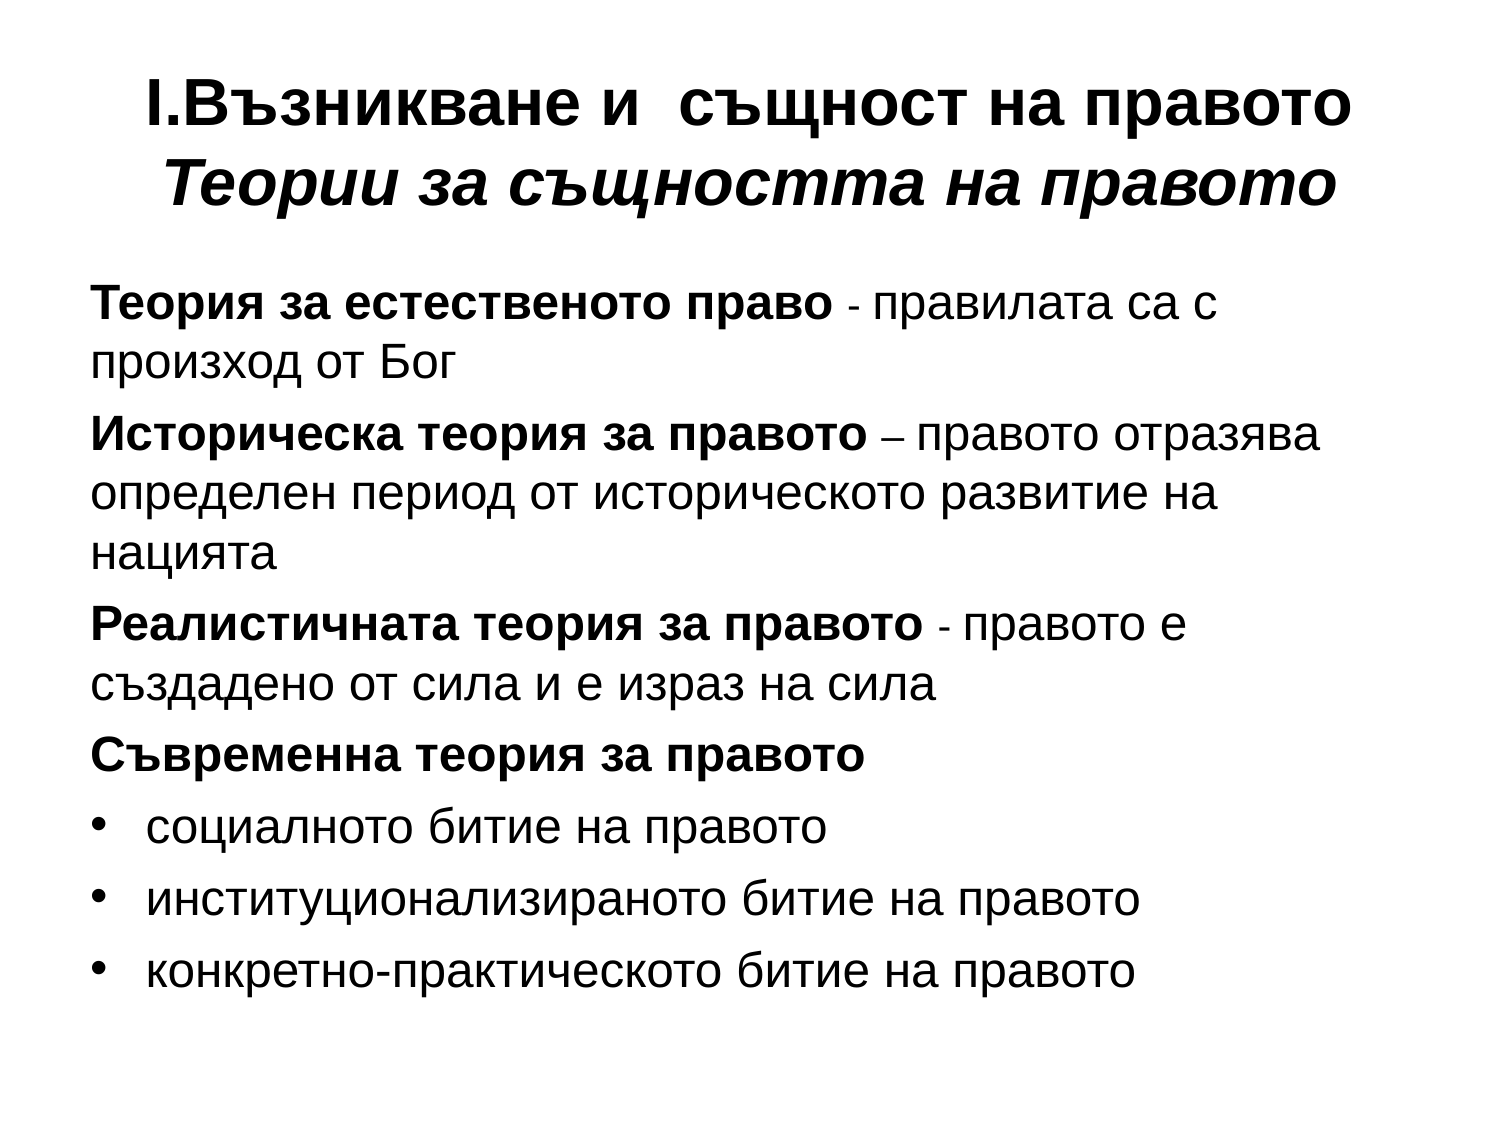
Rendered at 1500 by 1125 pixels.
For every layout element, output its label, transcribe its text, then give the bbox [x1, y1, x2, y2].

title І.Възникване и същност на правото Теории за същността на правото [75, 45, 1426, 233]
list Теория за естественото право - правилата са с произход от Бог Историческа теория за правото – правото отразява определен период от историческото развитие на нацията Реалистичната теория за правото - правото е създадено от сила и е израз на сила Съвременна теория за правото социалното битие на правото институционализираното битие на правото конкретно-практическото битие на правото [75, 262, 1426, 1005]
